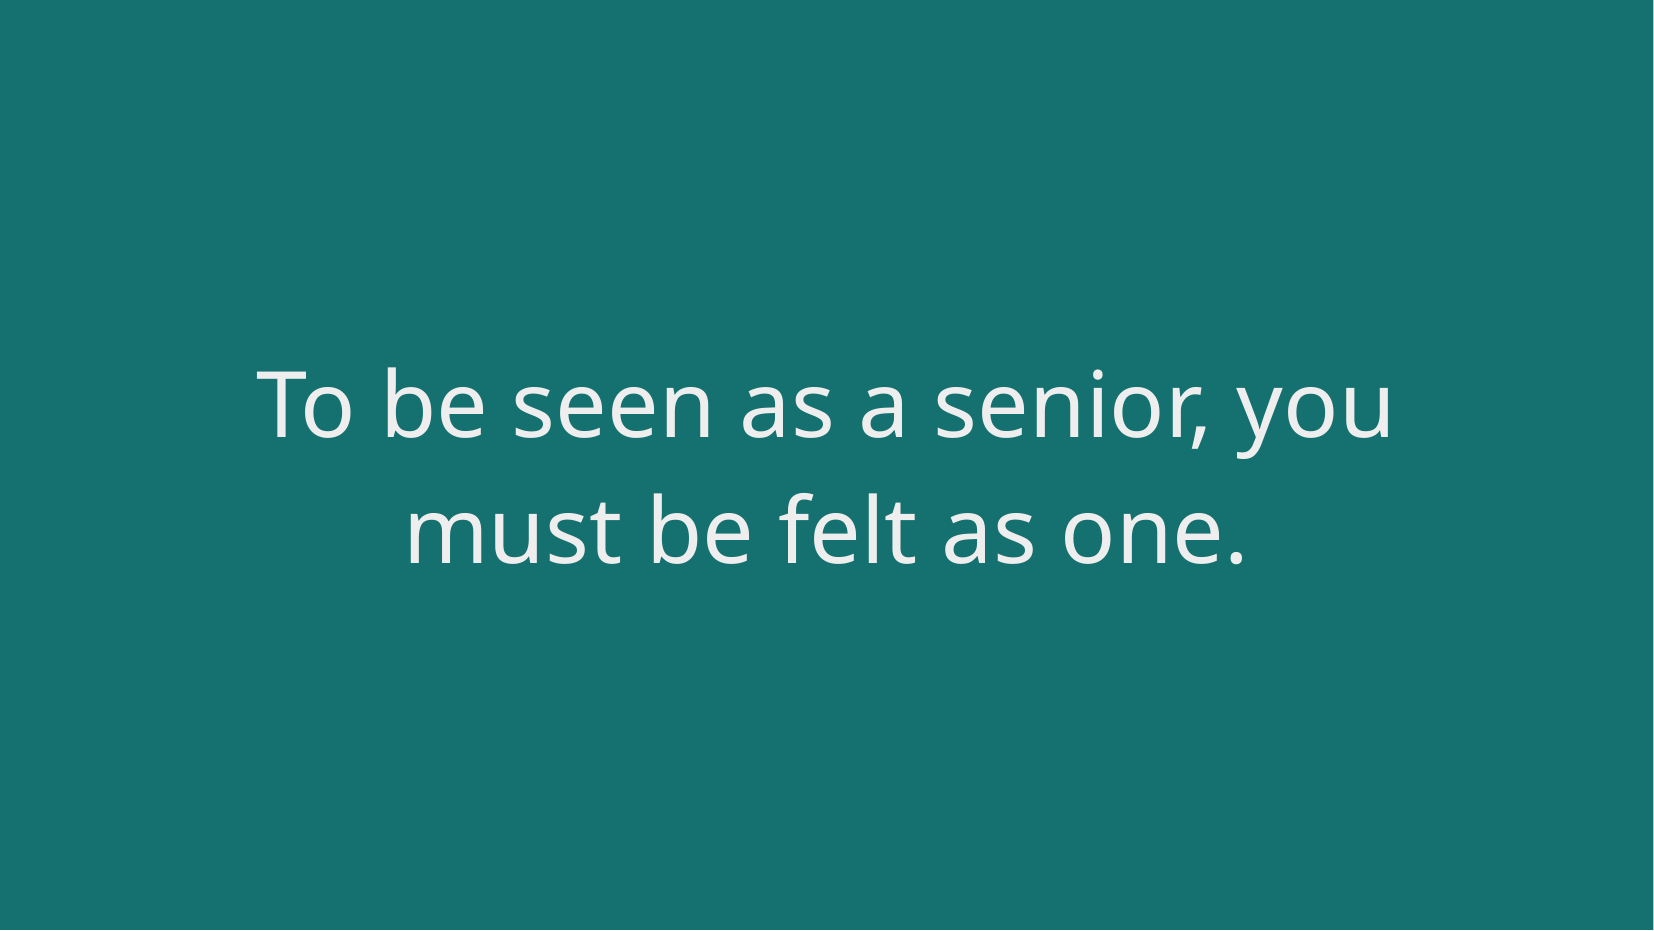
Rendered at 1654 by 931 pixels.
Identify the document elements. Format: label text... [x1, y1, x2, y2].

text_box To be seen as a senior, you must be felt as one. [236, 0, 1418, 931]
